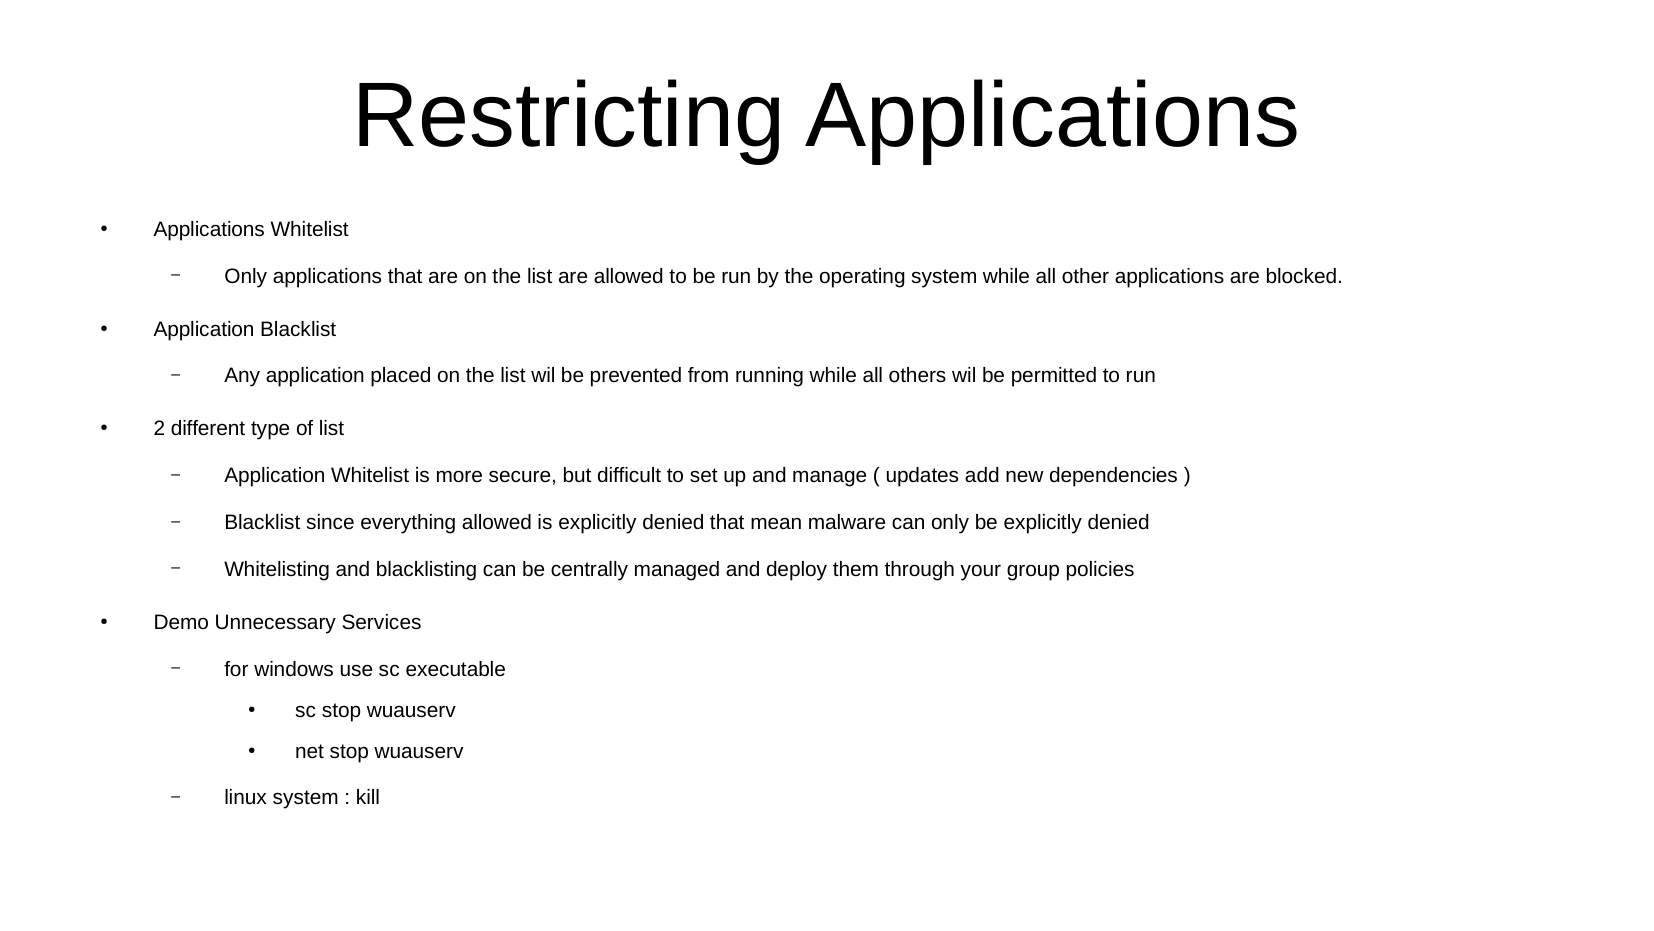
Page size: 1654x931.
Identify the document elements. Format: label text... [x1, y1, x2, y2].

list Applications Whitelist Only applications that are on the list are allowed to be run by the operating system while all other applications are blocked. Application Blacklist Any application placed on the list wil be prevented from running while all others wil be permitted to run 2 different type of list Application Whitelist is more secure, but difficult to set up and manage ( updates add new dependencies ) Blacklist since everything allowed is explicitly denied that mean malware can only be explicitly denied Whitelisting and blacklisting can be centrally managed and deploy them through your group policies Demo Unnecessary Services for windows use sc executable sc stop wuauserv net stop wuauserv linux system : kill [82, 217, 1636, 901]
title Restricting Applications [82, 37, 1571, 193]
